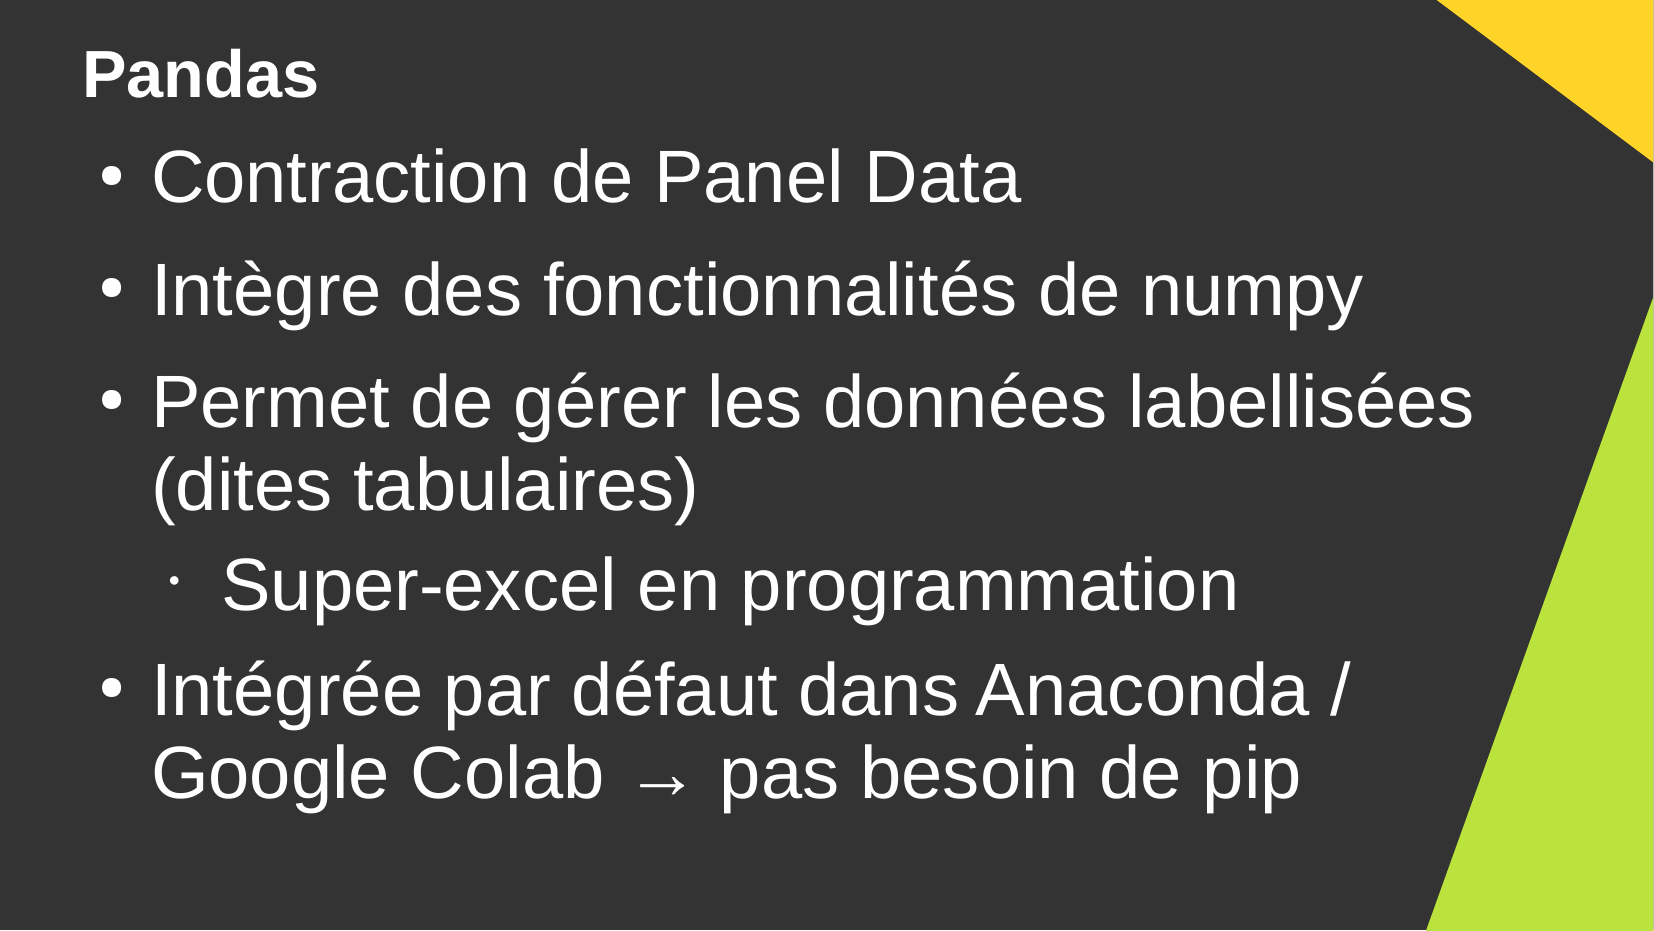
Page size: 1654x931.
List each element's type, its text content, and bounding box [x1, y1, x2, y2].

text_box [1425, 295, 1654, 931]
title Pandas [82, 37, 792, 115]
text_box [1436, 0, 1654, 163]
list Contraction de Panel Data Intègre des fonctionnalités de numpy Permet de gérer les données labellisées (dites tabulaires) Super-excel en programmation Intégrée par défaut dans Anaconda / Google Colab → pas besoin de pip [80, 135, 1560, 816]
